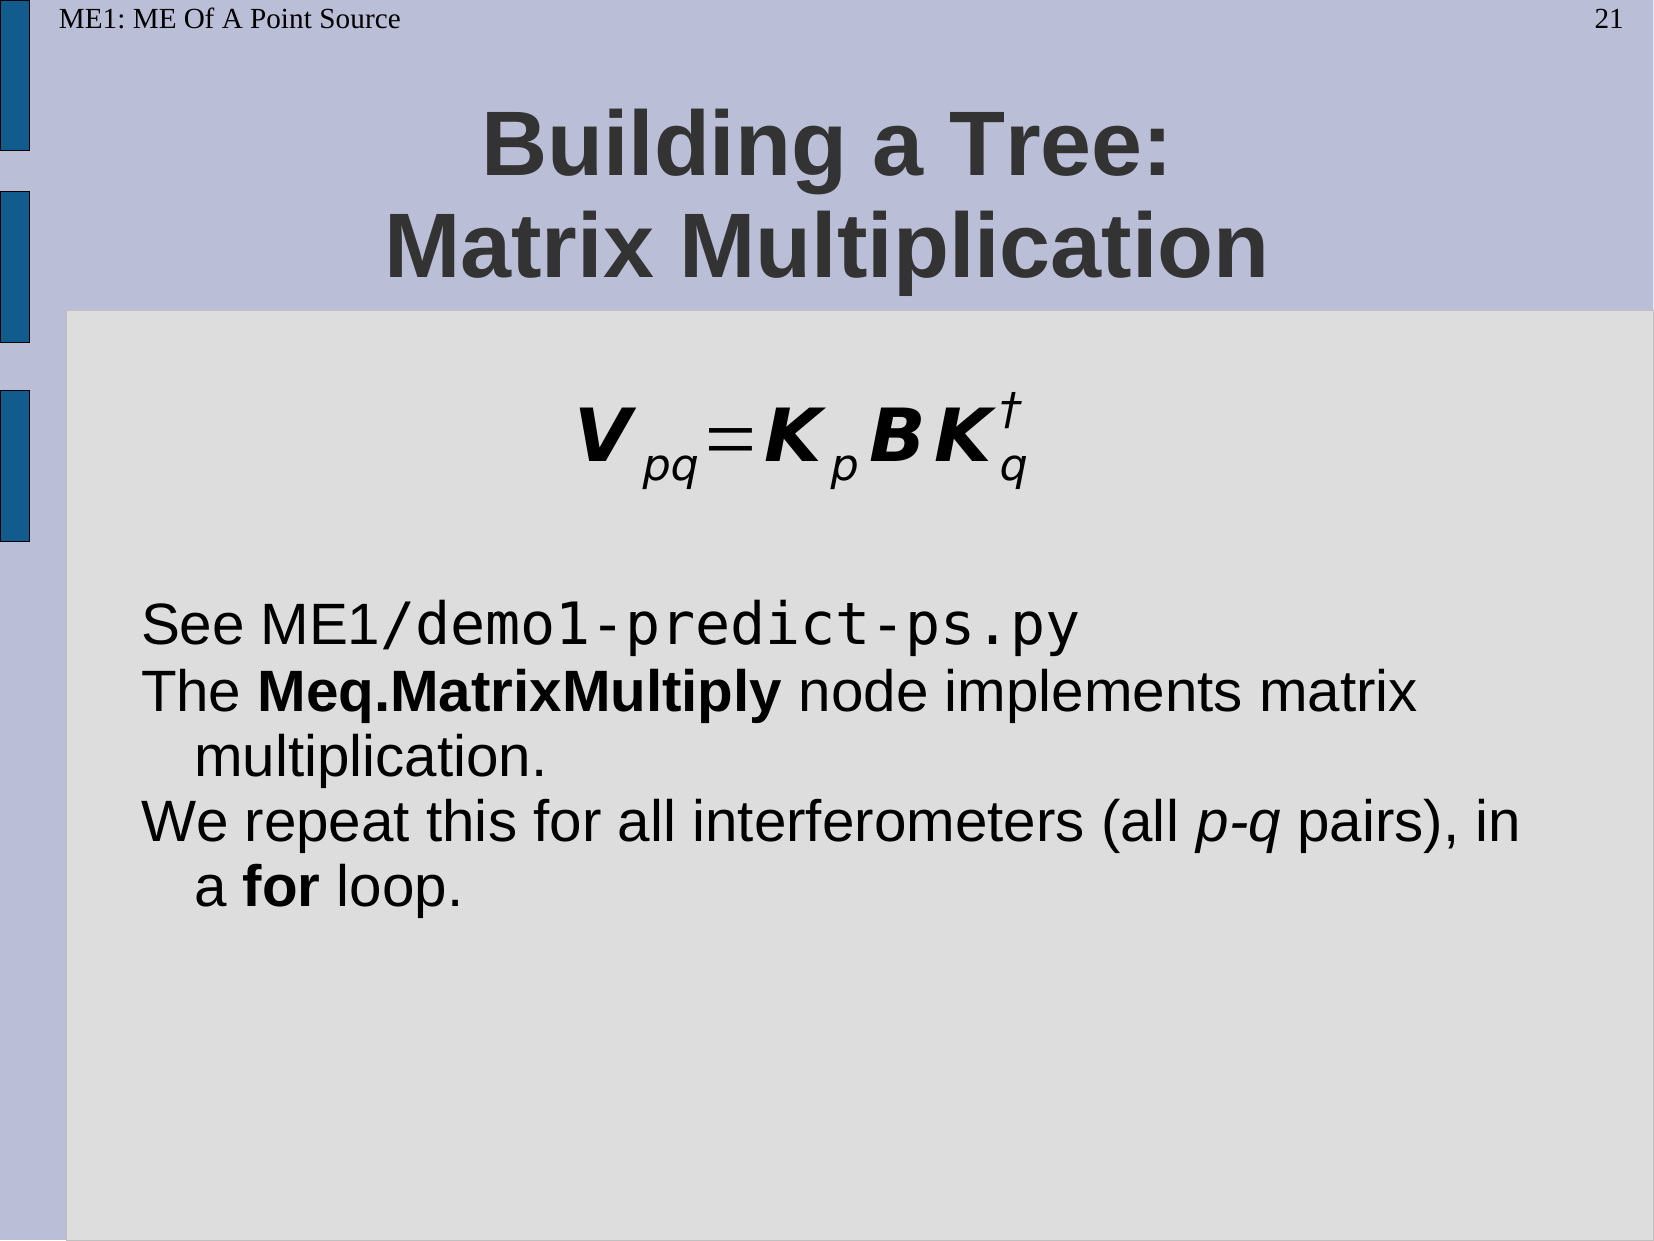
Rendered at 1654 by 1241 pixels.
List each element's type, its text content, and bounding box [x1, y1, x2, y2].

title Building a Tree: Matrix Multiplication [121, 87, 1534, 302]
chart [568, 383, 1034, 491]
list See ME1/demo1-predict-ps.py The Meq.MatrixMultiply node implements matrix multiplication. We repeat this for all interferometers (all p-q pairs), in a for loop. [123, 590, 1536, 930]
